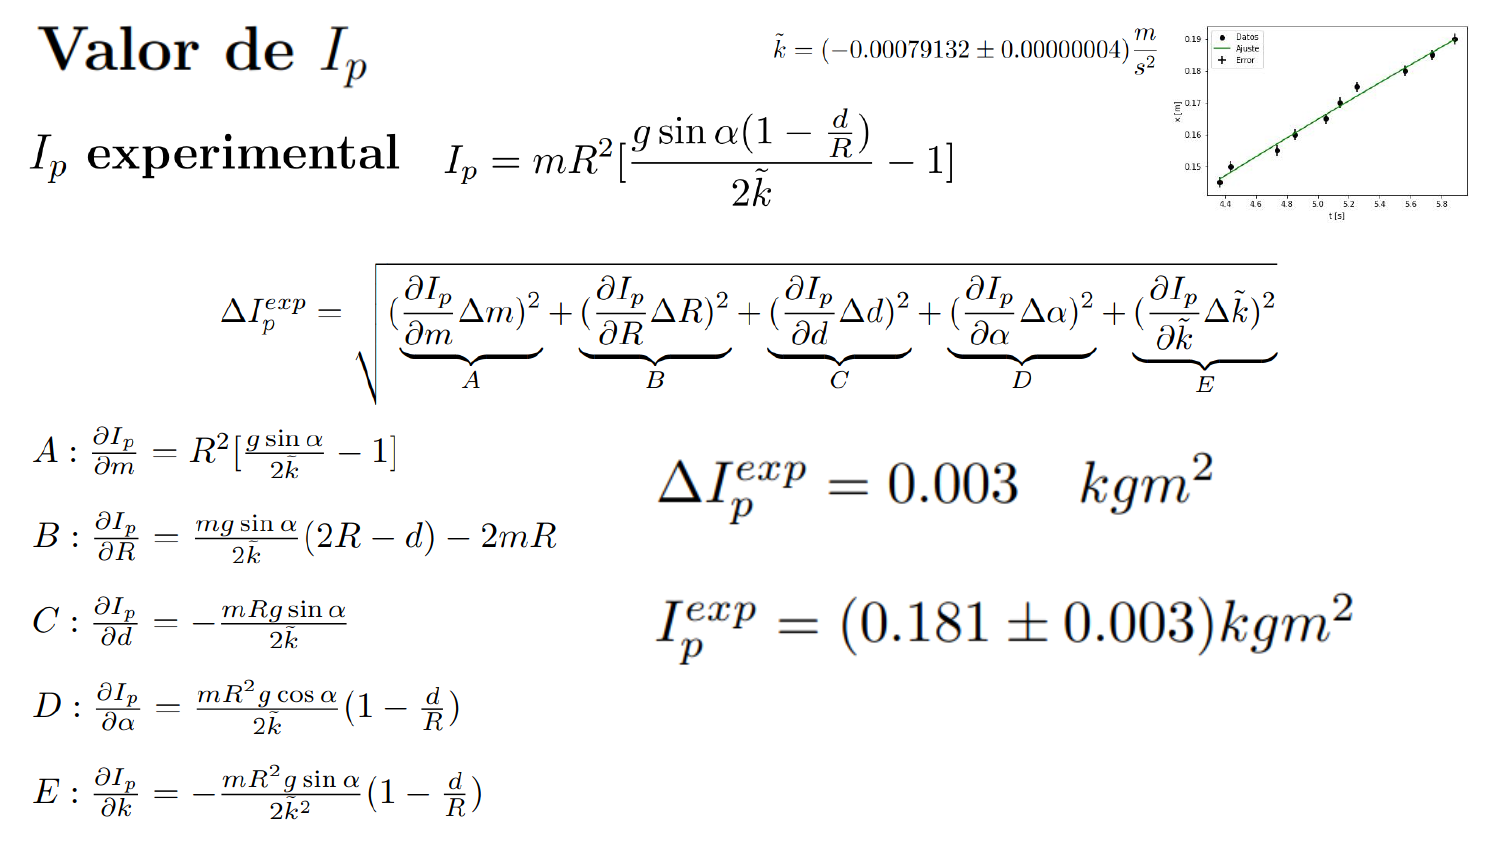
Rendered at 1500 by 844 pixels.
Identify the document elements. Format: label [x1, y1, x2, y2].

picture [23, 121, 409, 189]
picture [649, 436, 1234, 545]
picture [214, 254, 1286, 406]
picture [649, 575, 1365, 687]
picture [442, 102, 958, 217]
picture [14, 0, 399, 108]
picture [23, 414, 570, 839]
picture [762, 0, 1500, 223]
